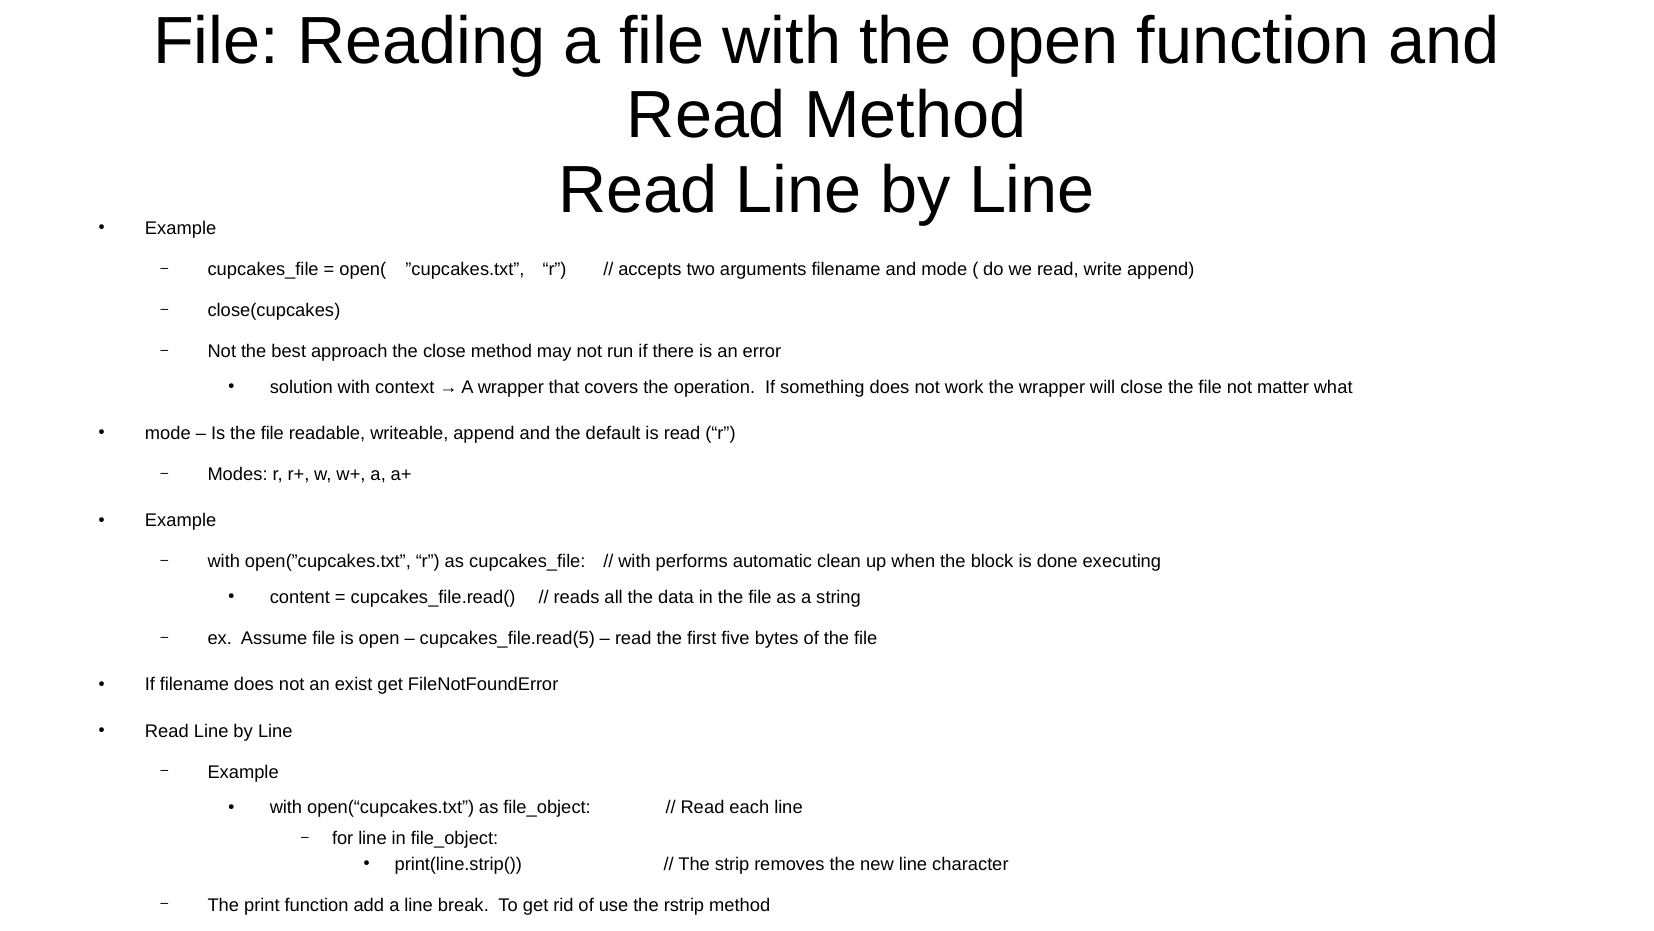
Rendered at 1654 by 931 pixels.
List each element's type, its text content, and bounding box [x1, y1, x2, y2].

list Example cupcakes_file = open( ”cupcakes.txt”, “r”) // accepts two arguments filename and mode ( do we read, write append) close(cupcakes) Not the best approach the close method may not run if there is an error solution with context → A wrapper that covers the operation. If something does not work the wrapper will close the file not matter what mode – Is the file readable, writeable, append and the default is read (“r”) Modes: r, r+, w, w+, a, a+ Example with open(”cupcakes.txt”, “r”) as cupcakes_file: // with performs automatic clean up when the block is done executing content = cupcakes_file.read() // reads all the data in the file as a string ex. Assume file is open – cupcakes_file.read(5) – read the first five bytes of the file If filename does not an exist get FileNotFoundError Read Line by Line Example with open(“cupcakes.txt”) as file_object: // Read each line for line in file_object: print(line.strip()) // The strip removes the new line character The print function add a line break. To get rid of use the rstrip method [82, 217, 1621, 916]
title File: Reading a file with the open function and Read Method Read Line by Line [82, 2, 1571, 217]
